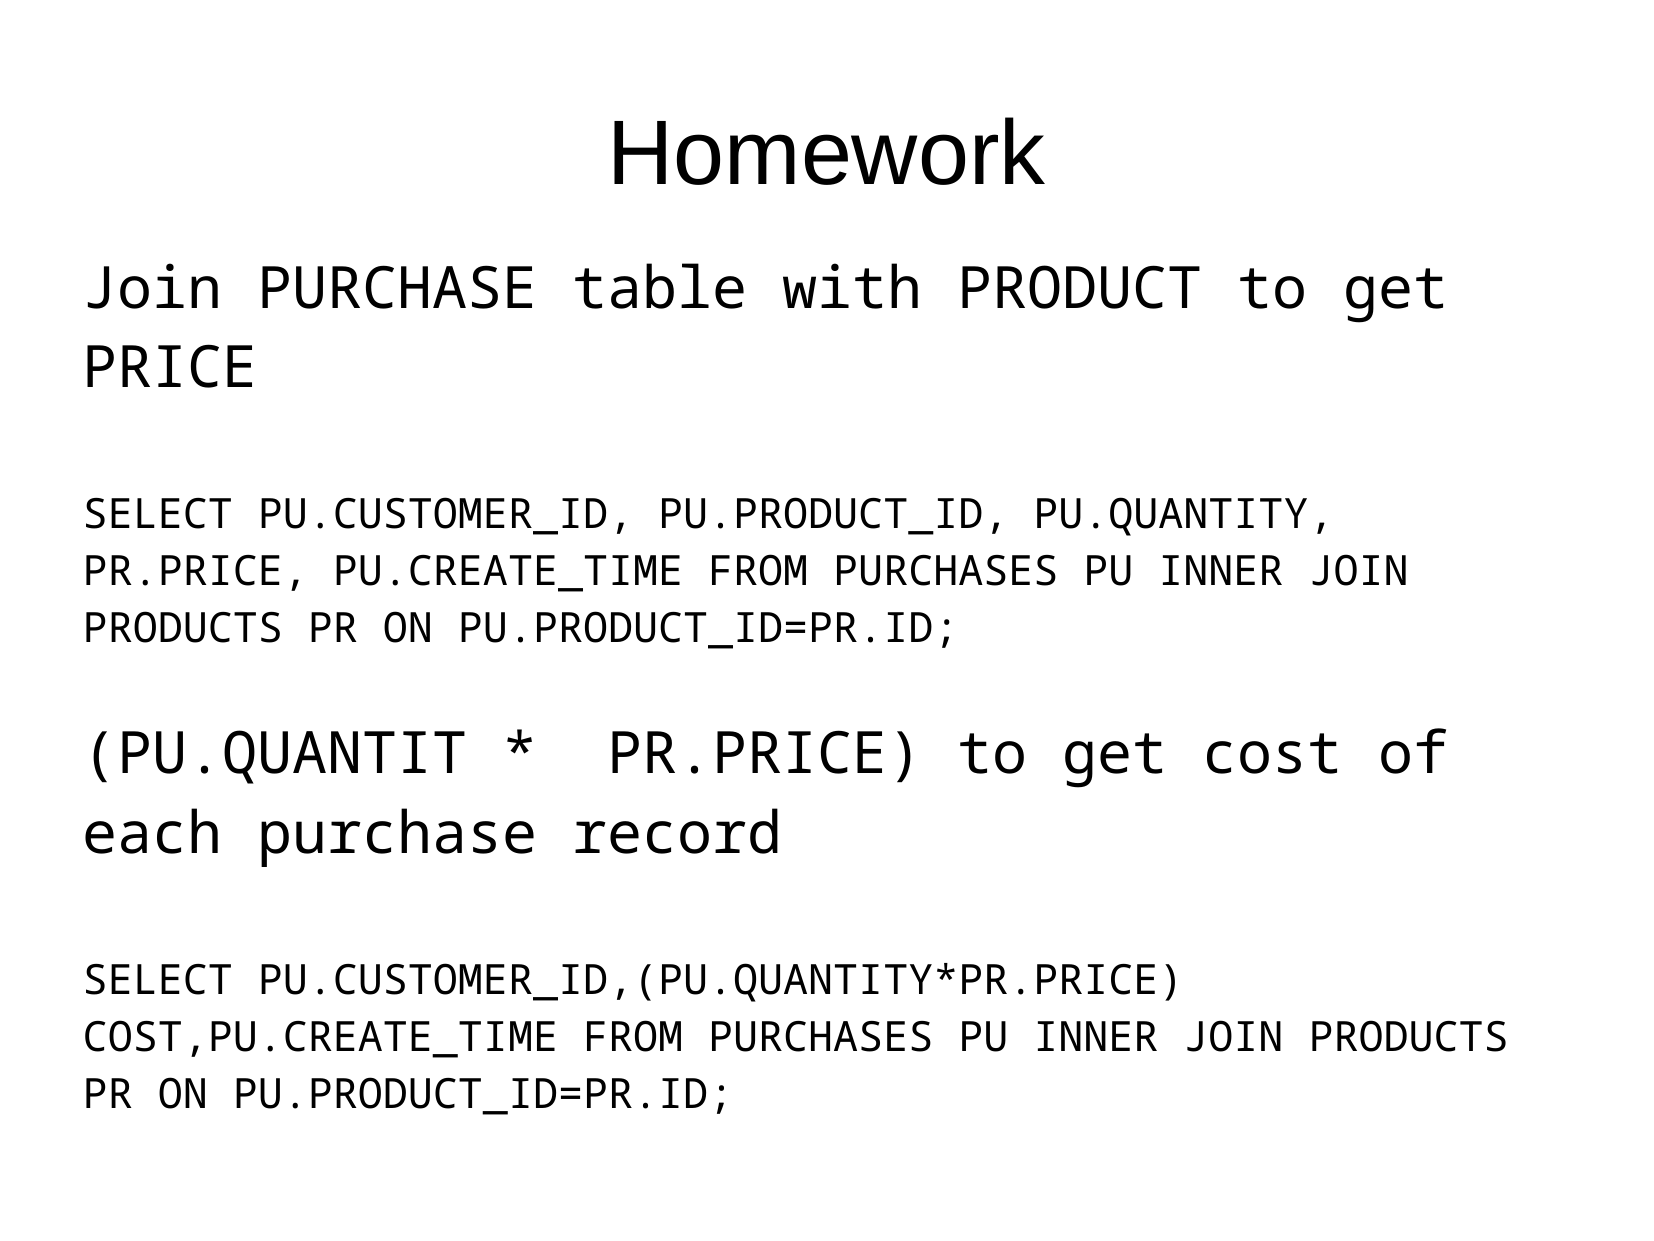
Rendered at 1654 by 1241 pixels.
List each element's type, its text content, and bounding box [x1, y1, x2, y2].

subtitle Join PURCHASE table with PRODUCT to get PRICE SELECT PU.CUSTOMER_ID, PU.PRODUCT_ID, PU.QUANTITY, PR.PRICE, PU.CREATE_TIME FROM PURCHASES PU INNER JOIN PRODUCTS PR ON PU.PRODUCT_ID=PR.ID; (PU.QUANTIT * PR.PRICE) to get cost of each purchase record SELECT PU.CUSTOMER_ID,(PU.QUANTITY*PR.PRICE) COST,PU.CREATE_TIME FROM PURCHASES PU INNER JOIN PRODUCTS PR ON PU.PRODUCT_ID=PR.ID; [82, 330, 1571, 1093]
title Homework [82, 49, 1571, 257]
